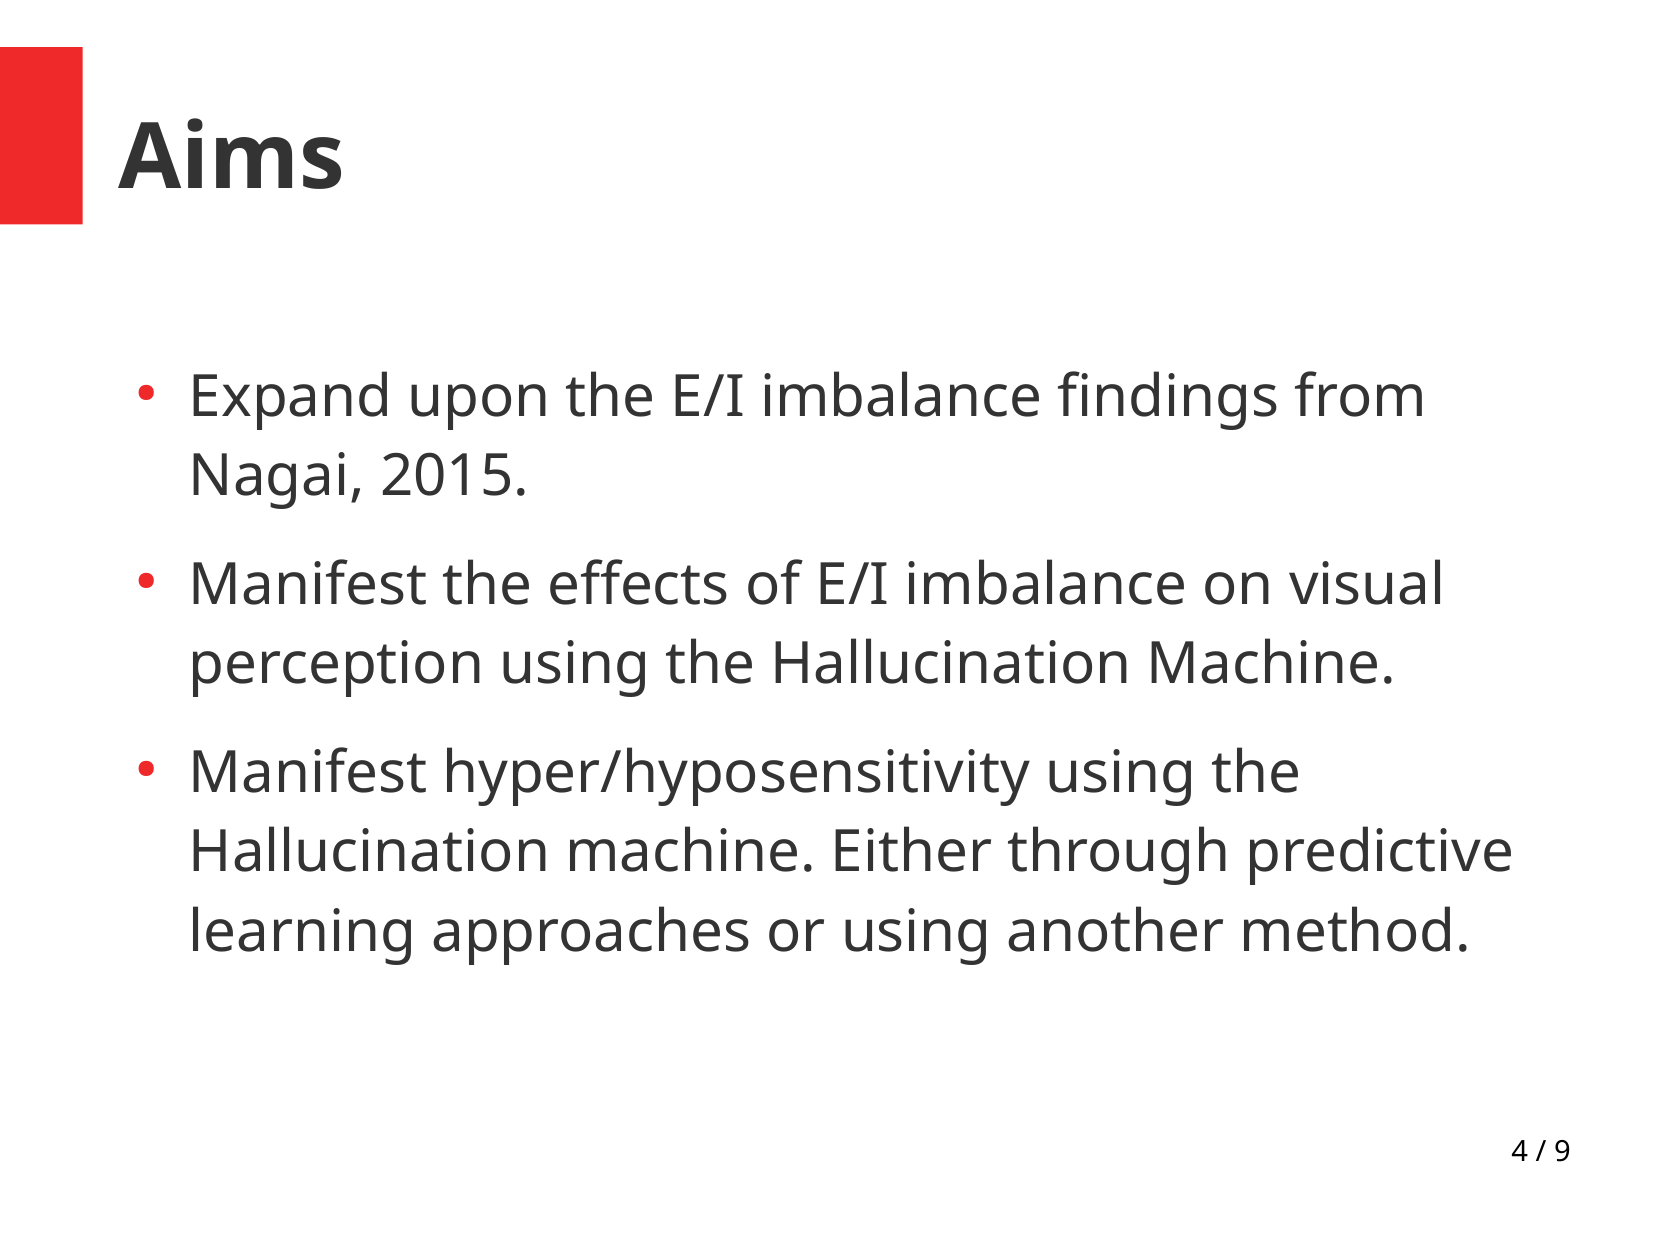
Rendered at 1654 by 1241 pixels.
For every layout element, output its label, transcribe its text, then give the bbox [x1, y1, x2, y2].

title Aims [118, 49, 1571, 257]
list Expand upon the E/I imbalance findings from Nagai, 2015. Manifest the effects of E/I imbalance on visual perception using the Hallucination Machine. Manifest hyper/hyposensitivity using the Hallucination machine. Either through predictive learning approaches or using another method. [118, 354, 1536, 1074]
